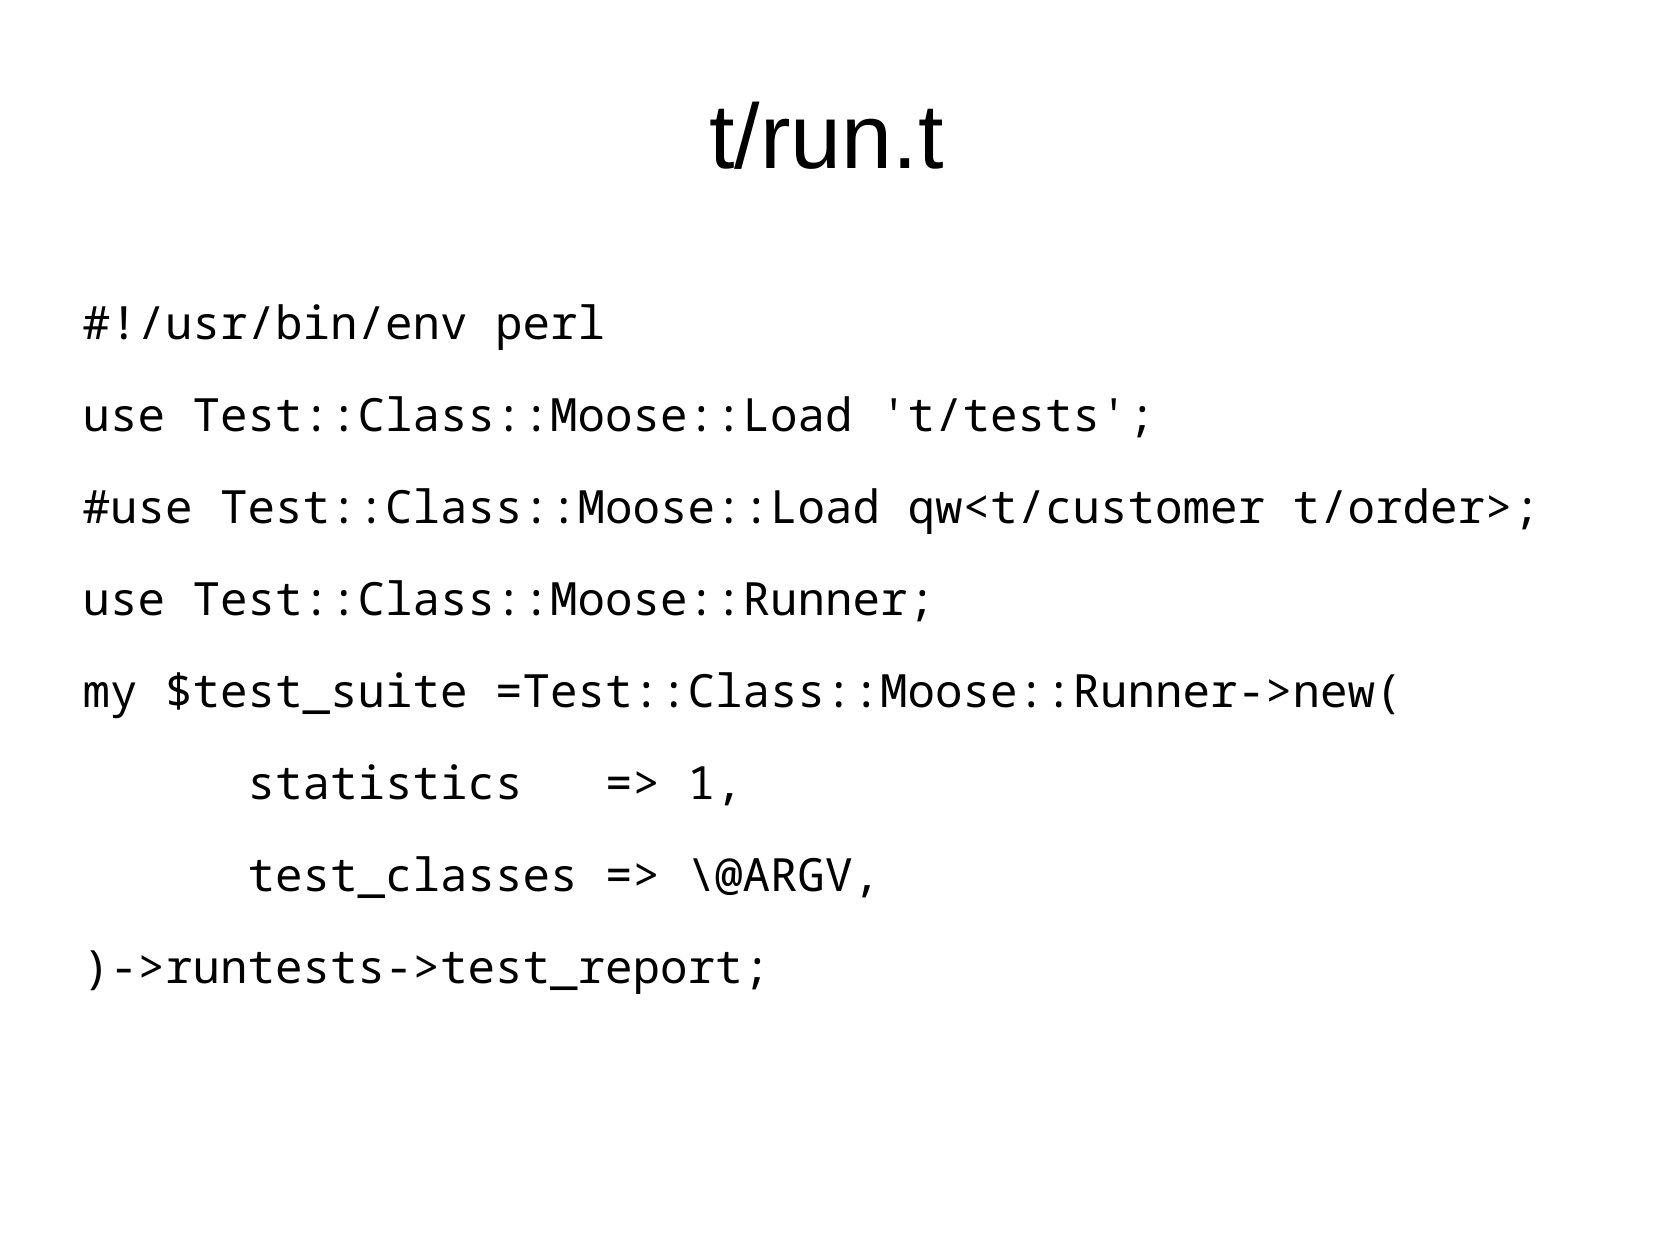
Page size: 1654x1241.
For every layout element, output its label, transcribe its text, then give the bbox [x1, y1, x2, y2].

title t/run.t [82, 49, 1571, 226]
list #!/usr/bin/env perl use Test::Class::Moose::Load 't/tests'; #use Test::Class::Moose::Load qw<t/customer t/order>; use Test::Class::Moose::Runner; my $test_suite =Test::Class::Moose::Runner->new( statistics => 1, test_classes => \@ARGV, )->runtests->test_report; [82, 290, 1571, 1186]
